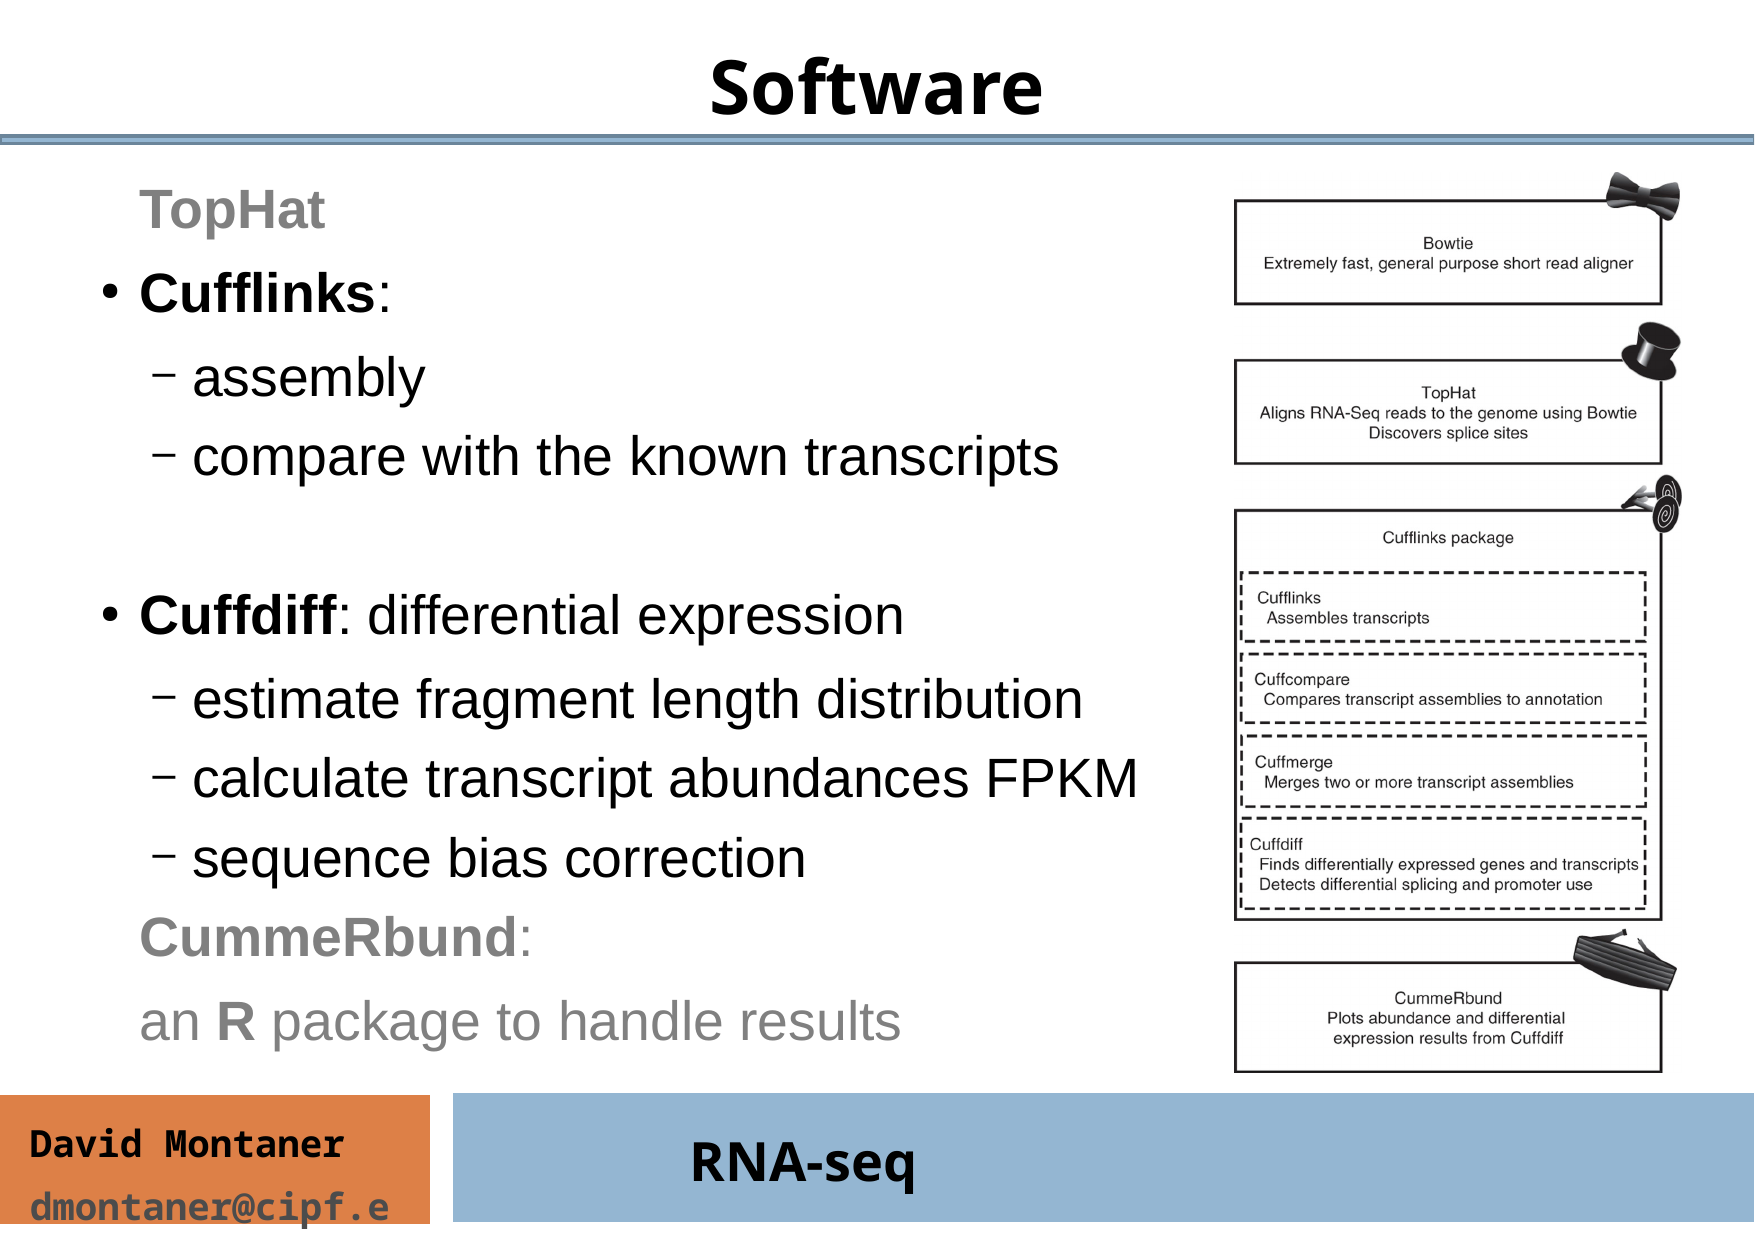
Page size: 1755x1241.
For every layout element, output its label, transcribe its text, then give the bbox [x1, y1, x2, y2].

text_box Software [67, 27, 1688, 129]
text_box RNA-seq [675, 1116, 1726, 1194]
list TopHat Cufflinks: assembly compare with the known transcripts Cuffdiff: differential expression estimate fragment length distribution calculate transcript abundances FPKM sequence bias correction CummeRbund: an R package to handle results [87, 177, 1201, 1057]
text_box David Montaner dmontaner@cipf.es [15, 1110, 406, 1213]
picture [1234, 172, 1682, 1073]
text_box [0, 136, 1754, 144]
